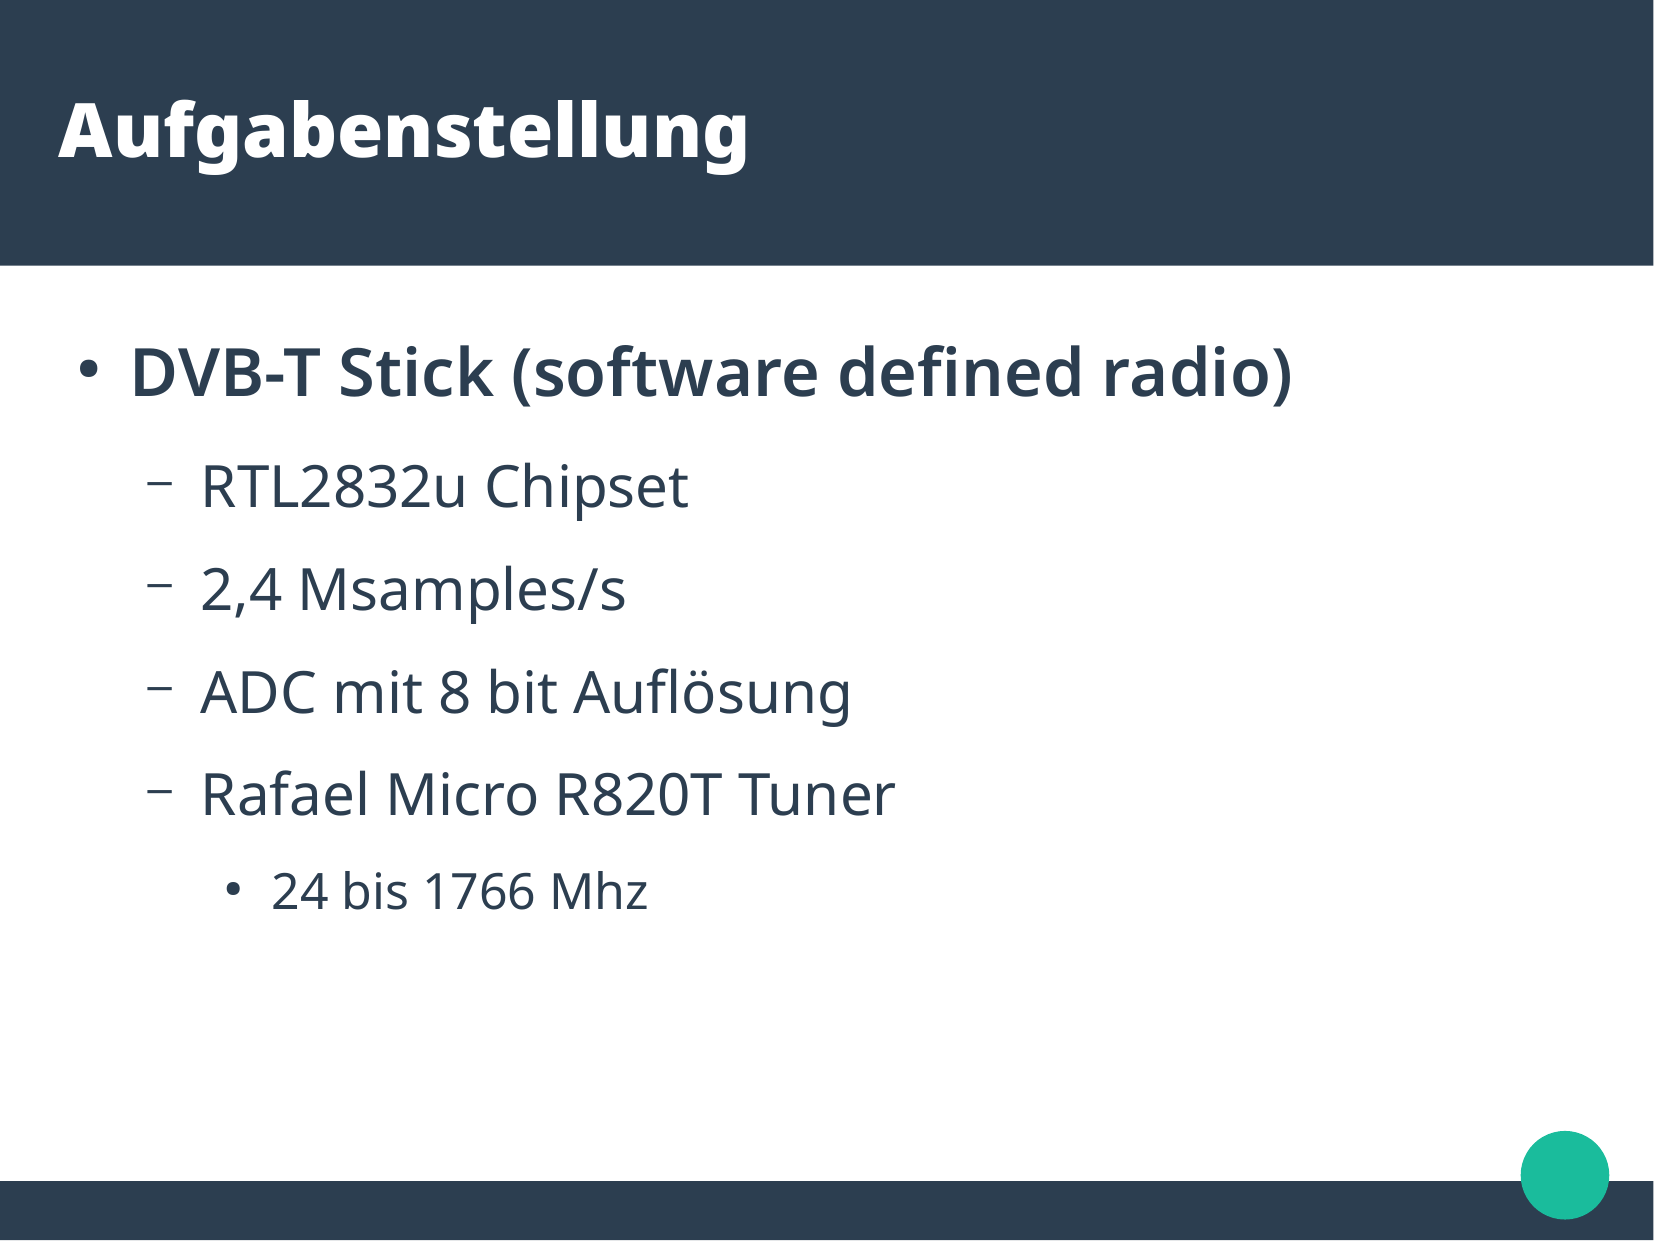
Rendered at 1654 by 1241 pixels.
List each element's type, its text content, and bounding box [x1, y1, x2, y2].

title Aufgabenstellung [59, 49, 1595, 207]
list DVB-T Stick (software defined radio) RTL2832u Chipset 2,4 Msamples/s ADC mit 8 bit Auflösung Rafael Micro R820T Tuner 24 bis 1766 Mhz [59, 324, 1595, 1152]
